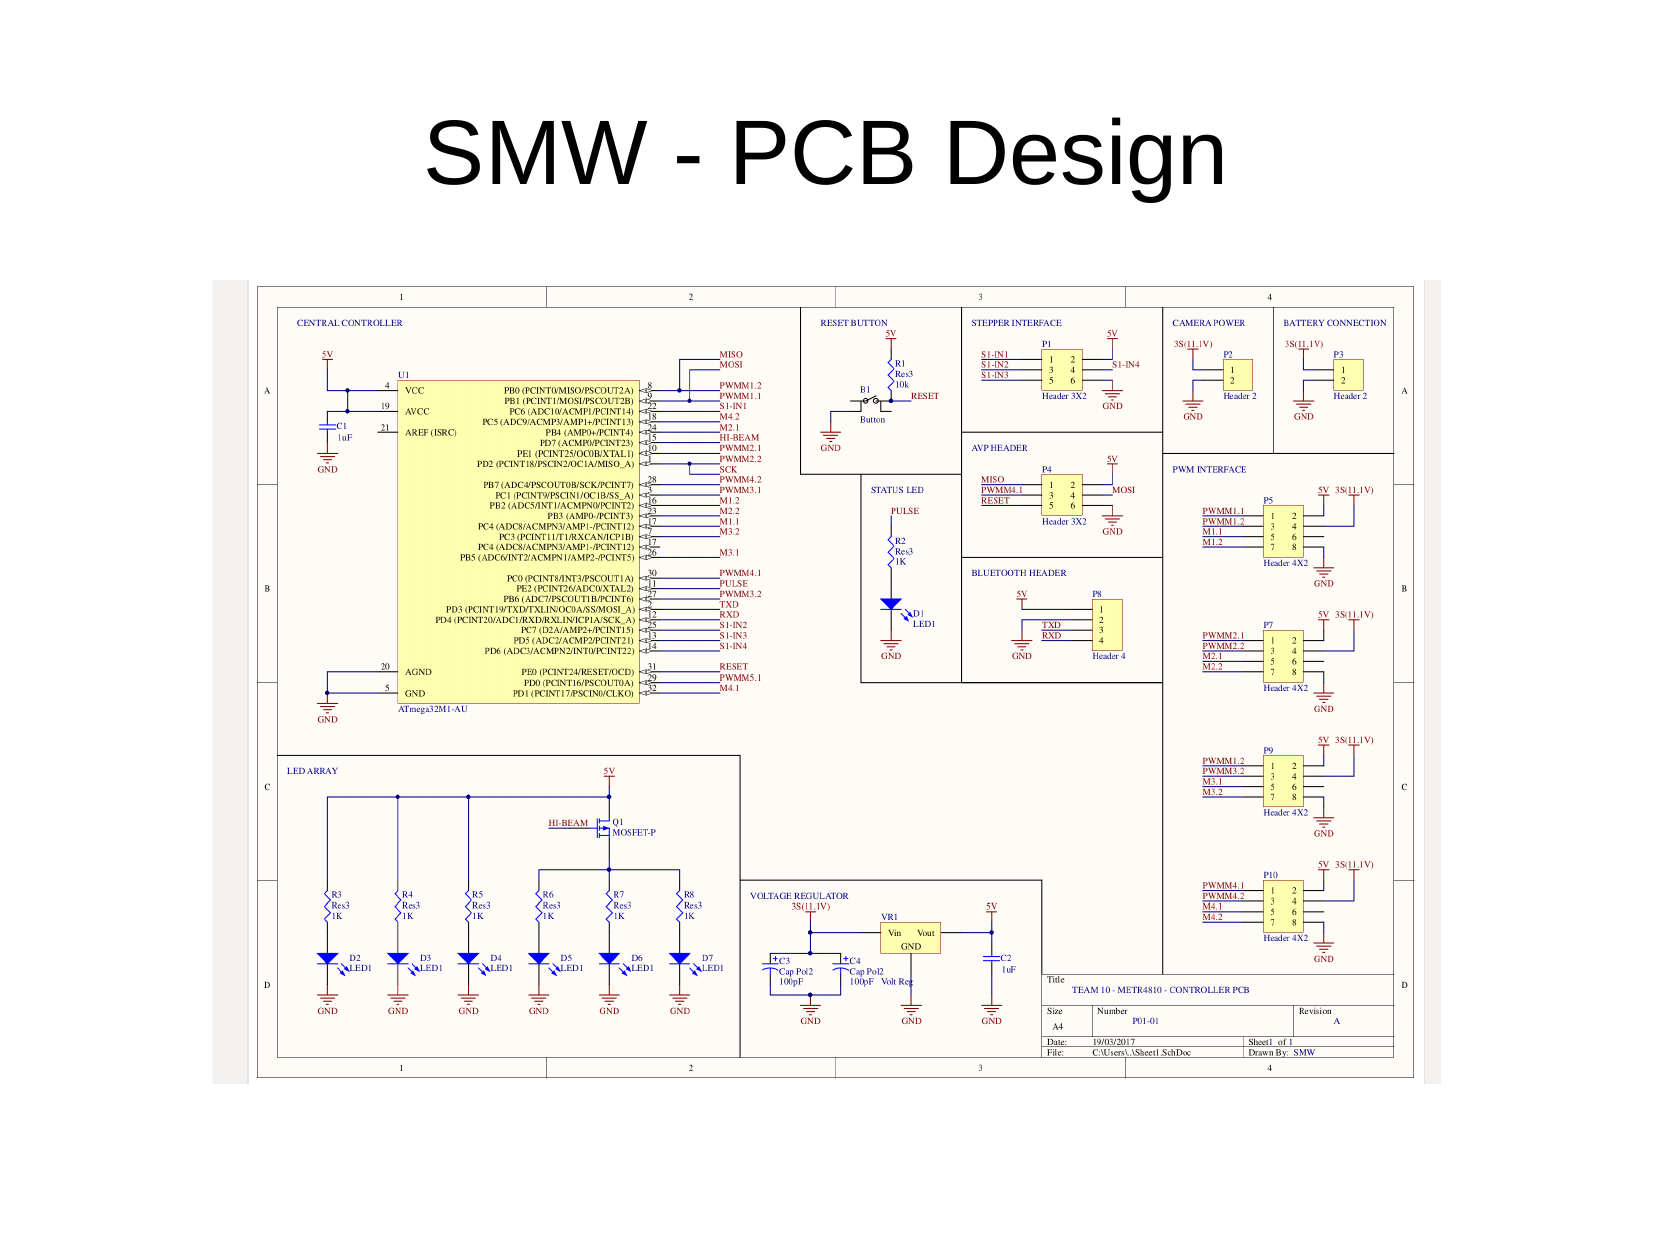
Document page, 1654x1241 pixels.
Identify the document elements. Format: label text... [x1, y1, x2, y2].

title SMW - PCB Design [82, 49, 1571, 257]
picture [212, 280, 1441, 1084]
